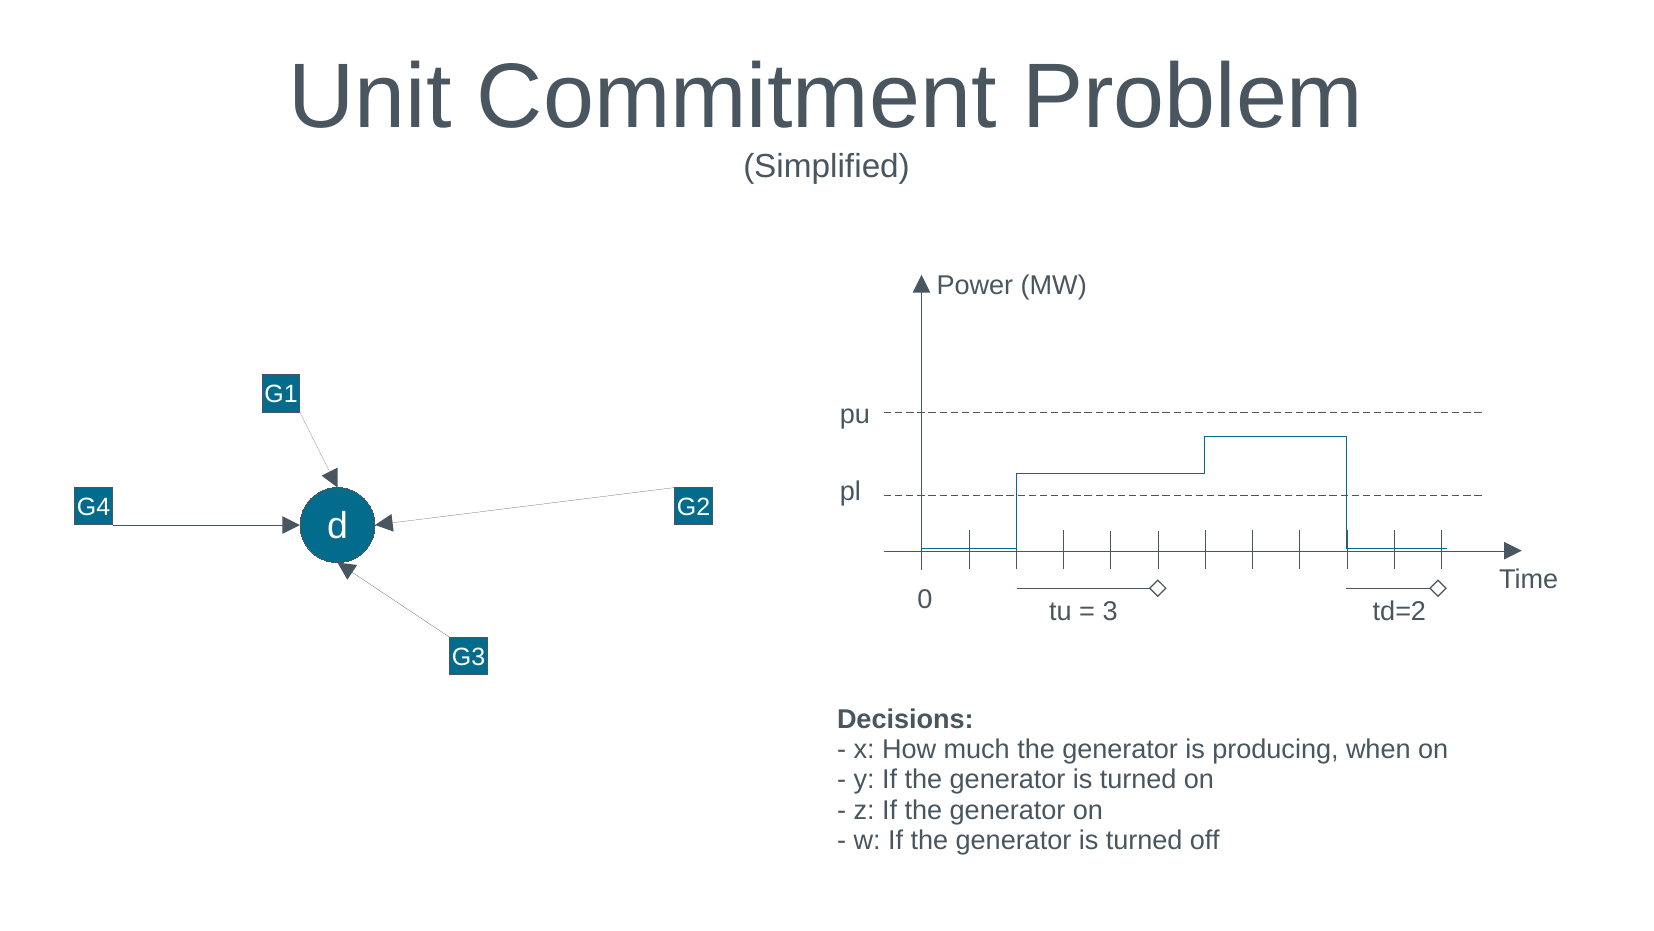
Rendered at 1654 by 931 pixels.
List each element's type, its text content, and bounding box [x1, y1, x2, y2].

text_box Power (MW) [921, 262, 1102, 308]
text_box d [300, 487, 375, 563]
text_box pu [825, 391, 885, 437]
text_box G3 [449, 637, 488, 675]
text_box Decisions: - x: How much the generator is producing, when on - y: If the generator is turned on - z: If the generator on - w: If the generator is turned off [822, 696, 1463, 863]
text_box pl [825, 468, 876, 514]
text_box G4 [74, 487, 113, 525]
text_box td=2 [1358, 588, 1441, 634]
text_box G1 [262, 374, 300, 413]
text_box 0 [902, 576, 948, 622]
text_box Time [1484, 557, 1573, 603]
text_box tu = 3 [1034, 588, 1147, 634]
text_box G2 [674, 487, 713, 525]
title Unit Commitment Problem (Simplified) [82, 37, 1571, 193]
